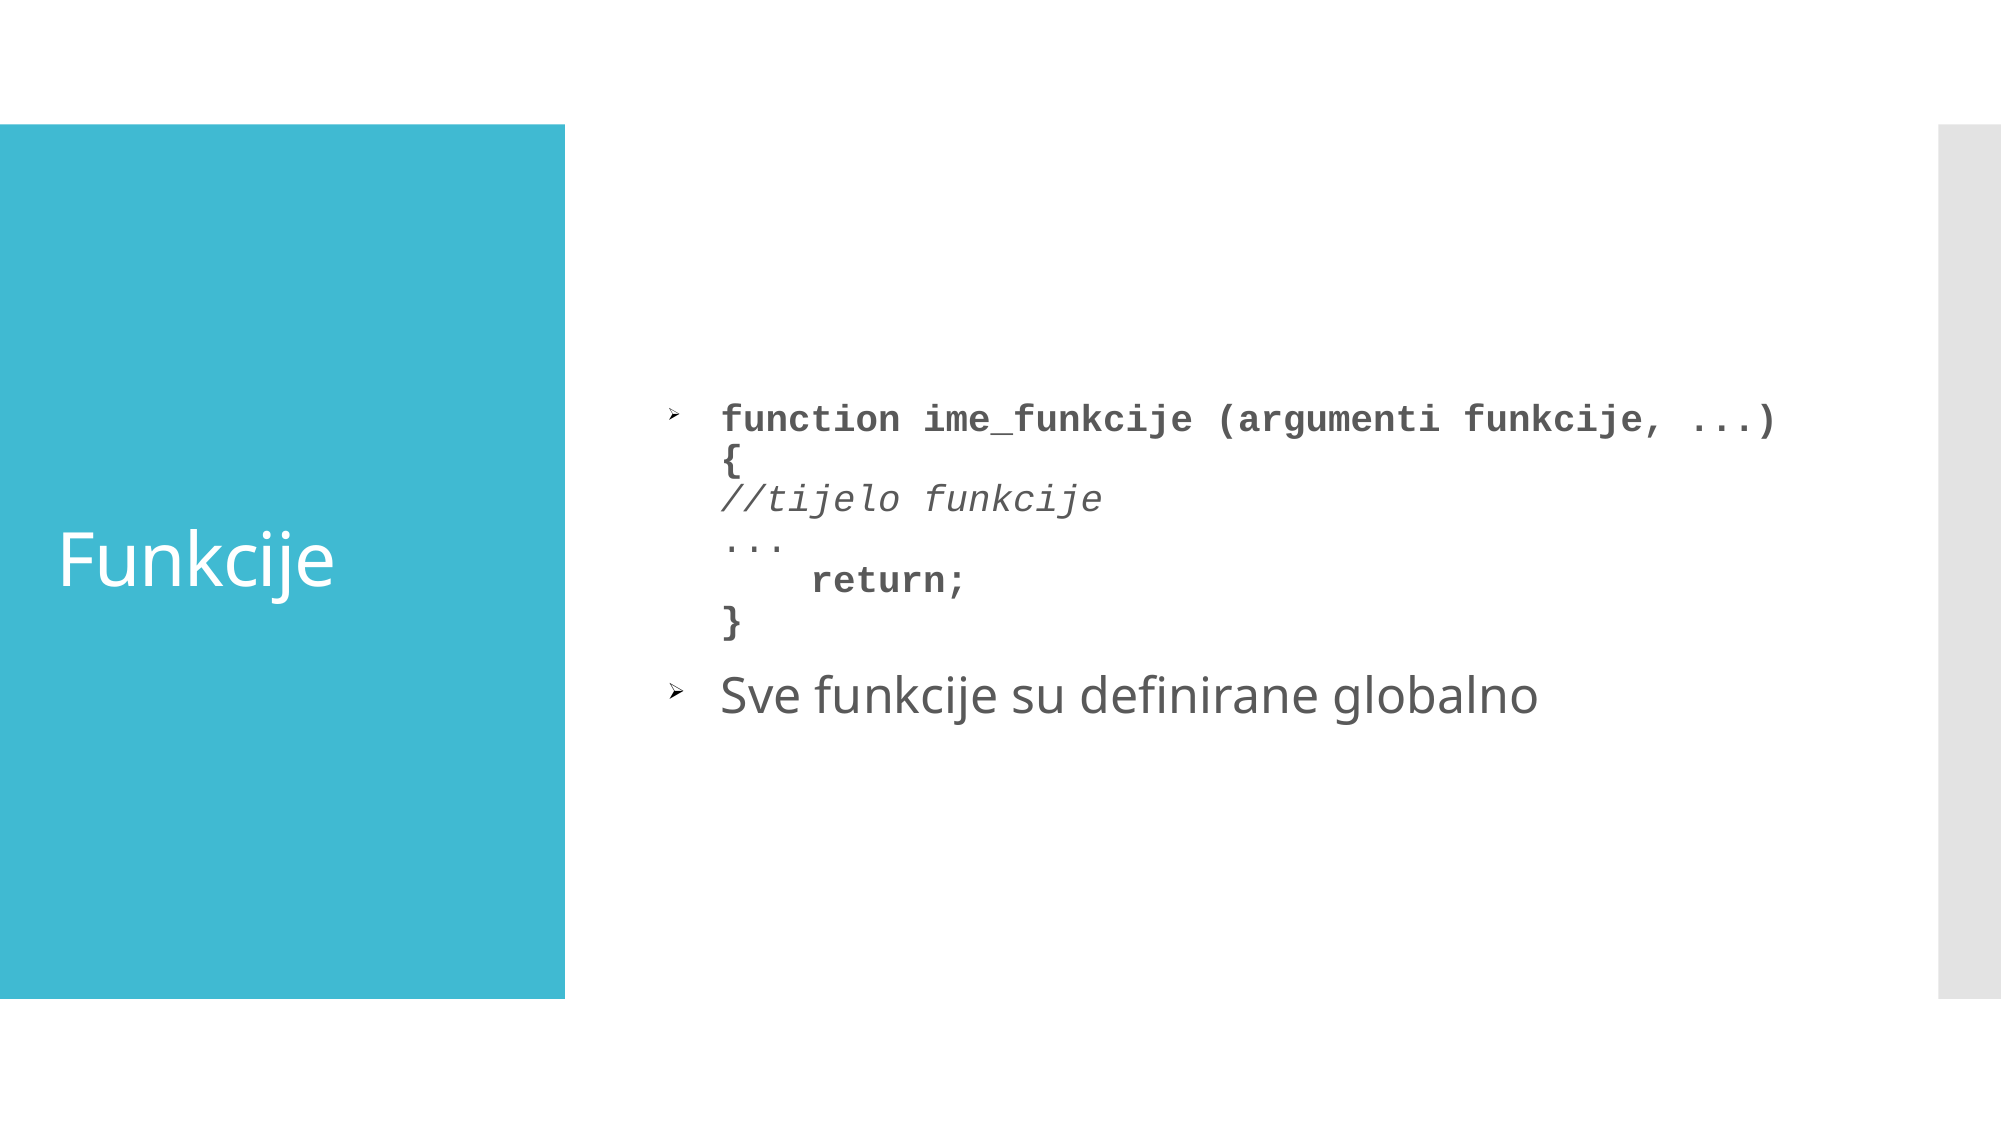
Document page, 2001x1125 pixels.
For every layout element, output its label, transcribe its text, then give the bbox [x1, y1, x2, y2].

title Funkcije [41, 184, 525, 940]
list function ime_funkcije (argumenti funkcije, ...) { //tijelo funkcije ... return; } Sve funkcije su definirane globalno [634, 141, 1835, 982]
